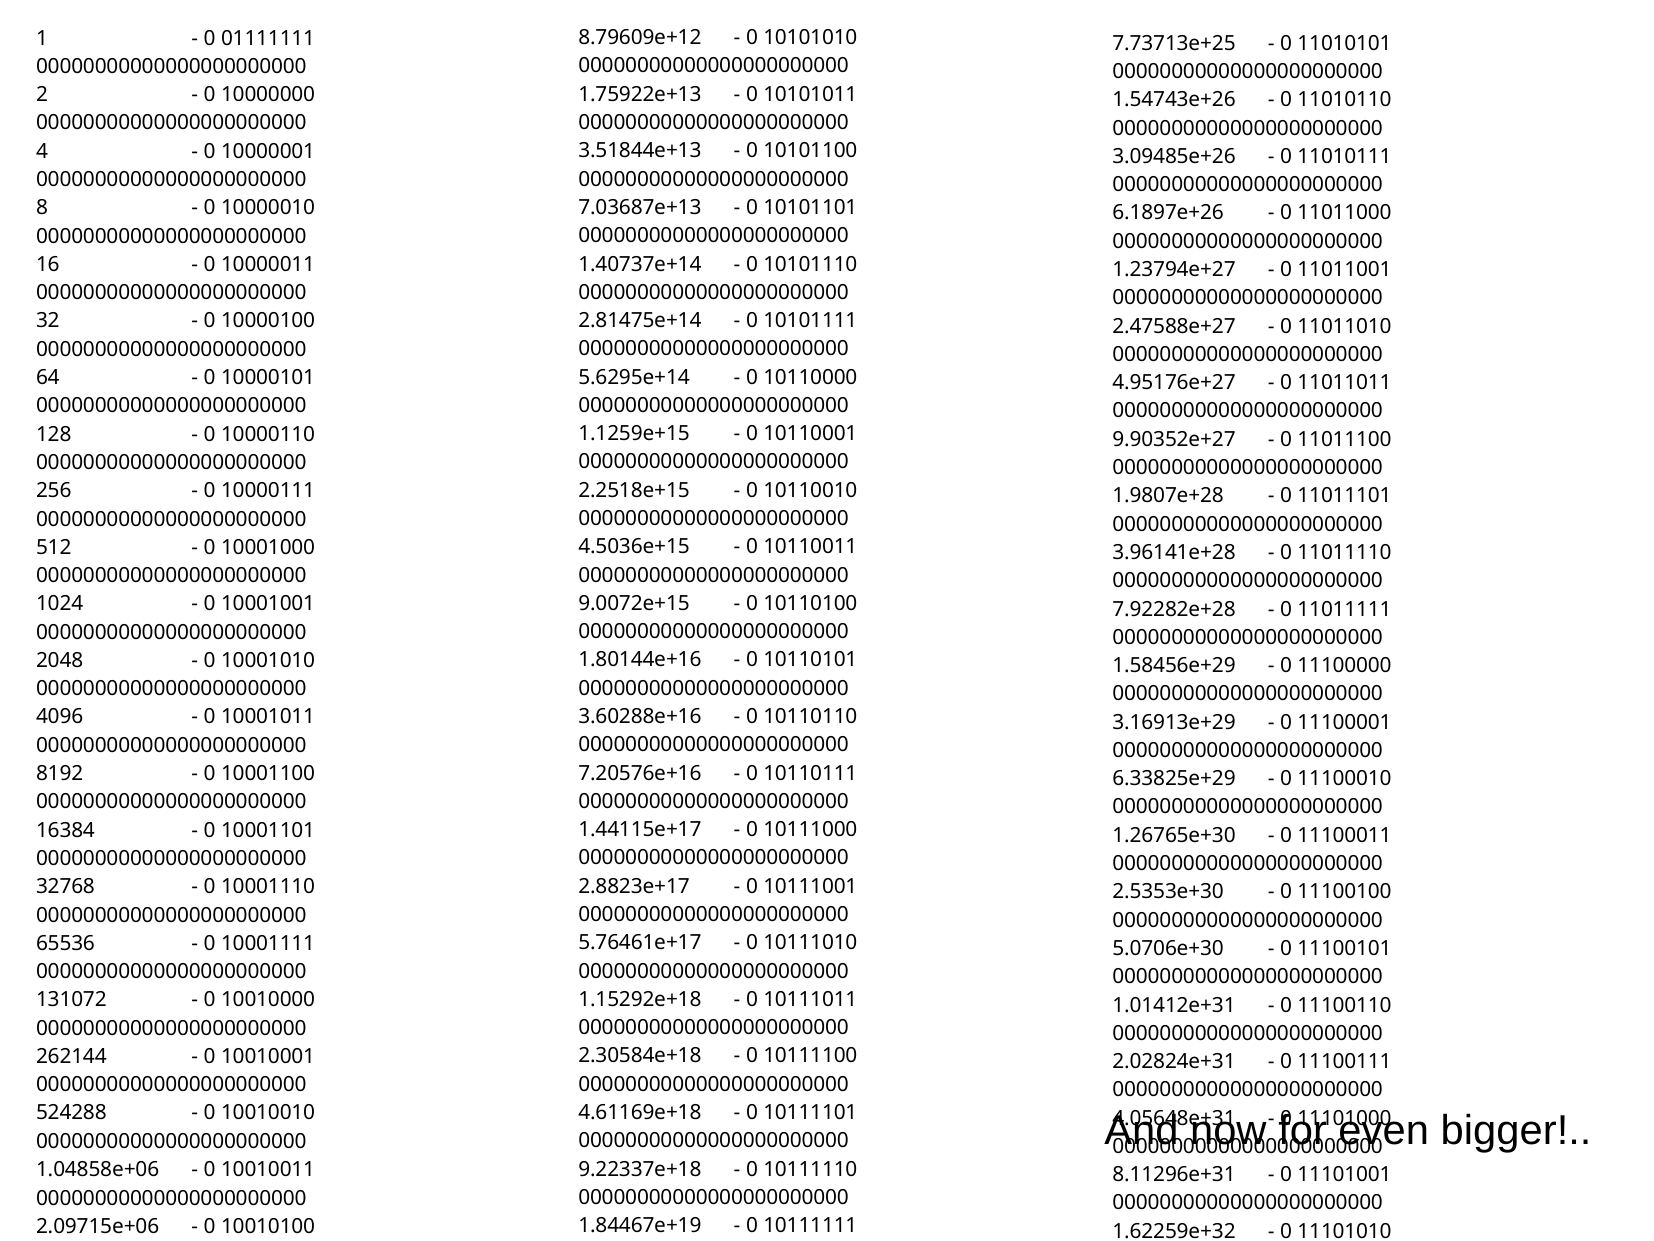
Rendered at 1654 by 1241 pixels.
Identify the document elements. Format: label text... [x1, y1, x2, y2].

text_box 7.73713e+25 - 0 11010101 00000000000000000000000 1.54743e+26 - 0 11010110 00000000000000000000000 3.09485e+26 - 0 11010111 00000000000000000000000 6.1897e+26 - 0 11011000 00000000000000000000000 1.23794e+27 - 0 11011001 00000000000000000000000 2.47588e+27 - 0 11011010 00000000000000000000000 4.95176e+27 - 0 11011011 00000000000000000000000 9.90352e+27 - 0 11011100 00000000000000000000000 1.9807e+28 - 0 11011101 00000000000000000000000 3.96141e+28 - 0 11011110 00000000000000000000000 7.92282e+28 - 0 11011111 00000000000000000000000 1.58456e+29 - 0 11100000 00000000000000000000000 3.16913e+29 - 0 11100001 00000000000000000000000 6.33825e+29 - 0 11100010 00000000000000000000000 1.26765e+30 - 0 11100011 00000000000000000000000 2.5353e+30 - 0 11100100 00000000000000000000000 5.0706e+30 - 0 11100101 00000000000000000000000 1.01412e+31 - 0 11100110 00000000000000000000000 2.02824e+31 - 0 11100111 00000000000000000000000 4.05648e+31 - 0 11101000 00000000000000000000000 8.11296e+31 - 0 11101001 00000000000000000000000 1.62259e+32 - 0 11101010 00000000000000000000000 3.24519e+32 - 0 11101011 00000000000000000000000 6.49037e+32 - 0 11101100 00000000000000000000000 1.29807e+33 - 0 11101101 00000000000000000000000 2.59615e+33 - 0 11101110 00000000000000000000000 5.1923e+33 - 0 11101111 00000000000000000000000 1.03846e+34 - 0 11110000 00000000000000000000000 2.07692e+34 - 0 11110001 00000000000000000000000 4.15384e+34 - 0 11110010 00000000000000000000000 8.30767e+34 - 0 11110011 00000000000000000000000 1.66153e+35 - 0 11110100 00000000000000000000000 3.32307e+35 - 0 11110101 00000000000000000000000 6.64614e+35 - 0 11110110 00000000000000000000000 1.32923e+36 - 0 11110111 00000000000000000000000 2.65846e+36 - 0 11111000 00000000000000000000000 5.31691e+36 - 0 11111001 00000000000000000000000 1.06338e+37 - 0 11111010 00000000000000000000000 2.12676e+37 - 0 11111011 00000000000000000000000 4.25353e+37 - 0 11111100 00000000000000000000000 8.50706e+37 - 0 11111101 00000000000000000000000 1.70141e+38 - 0 11111110 00000000000000000000000 [1097, 20, 1621, 1235]
text_box And now for even bigger!.. [1089, 1099, 1607, 1171]
text_box 1 - 0 01111111 00000000000000000000000 2 - 0 10000000 00000000000000000000000 4 - 0 10000001 00000000000000000000000 8 - 0 10000010 00000000000000000000000 16 - 0 10000011 00000000000000000000000 32 - 0 10000100 00000000000000000000000 64 - 0 10000101 00000000000000000000000 128 - 0 10000110 00000000000000000000000 256 - 0 10000111 00000000000000000000000 512 - 0 10001000 00000000000000000000000 1024 - 0 10001001 00000000000000000000000 2048 - 0 10001010 00000000000000000000000 4096 - 0 10001011 00000000000000000000000 8192 - 0 10001100 00000000000000000000000 16384 - 0 10001101 00000000000000000000000 32768 - 0 10001110 00000000000000000000000 65536 - 0 10001111 00000000000000000000000 131072 - 0 10010000 00000000000000000000000 262144 - 0 10010001 00000000000000000000000 524288 - 0 10010010 00000000000000000000000 1.04858e+06 - 0 10010011 00000000000000000000000 2.09715e+06 - 0 10010100 00000000000000000000000 4.1943e+06 - 0 10010101 00000000000000000000000 8.38861e+06 - 0 10010110 00000000000000000000000 1.67772e+07 - 0 10010111 00000000000000000000000 3.35544e+07 - 0 10011000 00000000000000000000000 6.71089e+07 - 0 10011001 00000000000000000000000 1.34218e+08 - 0 10011010 00000000000000000000000 2.68435e+08 - 0 10011011 00000000000000000000000 5.36871e+08 - 0 10011100 00000000000000000000000 1.07374e+09 - 0 10011101 00000000000000000000000 2.14748e+09 - 0 10011110 00000000000000000000000 4.29497e+09 - 0 10011111 00000000000000000000000 8.58993e+09 - 0 10100000 00000000000000000000000 1.71799e+10 - 0 10100001 00000000000000000000000 3.43597e+10 - 0 10100010 00000000000000000000000 6.87195e+10 - 0 10100011 00000000000000000000000 1.37439e+11 - 0 10100100 00000000000000000000000 2.74878e+11 - 0 10100101 00000000000000000000000 5.49756e+11 - 0 10100110 00000000000000000000000 1.09951e+12 - 0 10100111 00000000000000000000000 2.19902e+12 - 0 10101000 00000000000000000000000 4.39805e+12 - 0 10101001 00000000000000000000000 [21, 15, 541, 1230]
text_box 8.79609e+12 - 0 10101010 00000000000000000000000 1.75922e+13 - 0 10101011 00000000000000000000000 3.51844e+13 - 0 10101100 00000000000000000000000 7.03687e+13 - 0 10101101 00000000000000000000000 1.40737e+14 - 0 10101110 00000000000000000000000 2.81475e+14 - 0 10101111 00000000000000000000000 5.6295e+14 - 0 10110000 00000000000000000000000 1.1259e+15 - 0 10110001 00000000000000000000000 2.2518e+15 - 0 10110010 00000000000000000000000 4.5036e+15 - 0 10110011 00000000000000000000000 9.0072e+15 - 0 10110100 00000000000000000000000 1.80144e+16 - 0 10110101 00000000000000000000000 3.60288e+16 - 0 10110110 00000000000000000000000 7.20576e+16 - 0 10110111 00000000000000000000000 1.44115e+17 - 0 10111000 00000000000000000000000 2.8823e+17 - 0 10111001 00000000000000000000000 5.76461e+17 - 0 10111010 00000000000000000000000 1.15292e+18 - 0 10111011 00000000000000000000000 2.30584e+18 - 0 10111100 00000000000000000000000 4.61169e+18 - 0 10111101 00000000000000000000000 9.22337e+18 - 0 10111110 00000000000000000000000 1.84467e+19 - 0 10111111 00000000000000000000000 3.68935e+19 - 0 11000000 00000000000000000000000 7.3787e+19 - 0 11000001 00000000000000000000000 1.47574e+20 - 0 11000010 00000000000000000000000 2.95148e+20 - 0 11000011 00000000000000000000000 5.90296e+20 - 0 11000100 00000000000000000000000 1.18059e+21 - 0 11000101 00000000000000000000000 2.36118e+21 - 0 11000110 00000000000000000000000 4.72237e+21 - 0 11000111 00000000000000000000000 9.44473e+21 - 0 11001000 00000000000000000000000 1.88895e+22 - 0 11001001 00000000000000000000000 3.77789e+22 - 0 11001010 00000000000000000000000 7.55579e+22 - 0 11001011 00000000000000000000000 1.51116e+23 - 0 11001100 00000000000000000000000 3.02231e+23 - 0 11001101 00000000000000000000000 6.04463e+23 - 0 11001110 00000000000000000000000 1.20893e+24 - 0 11001111 00000000000000000000000 2.41785e+24 - 0 11010000 00000000000000000000000 4.8357e+24 - 0 11010001 00000000000000000000000 9.67141e+24 - 0 11010010 00000000000000000000000 1.93428e+25 - 0 11010011 00000000000000000000000 3.86856e+25 - 0 11010100 00000000000000000000000 [563, 15, 1081, 1229]
